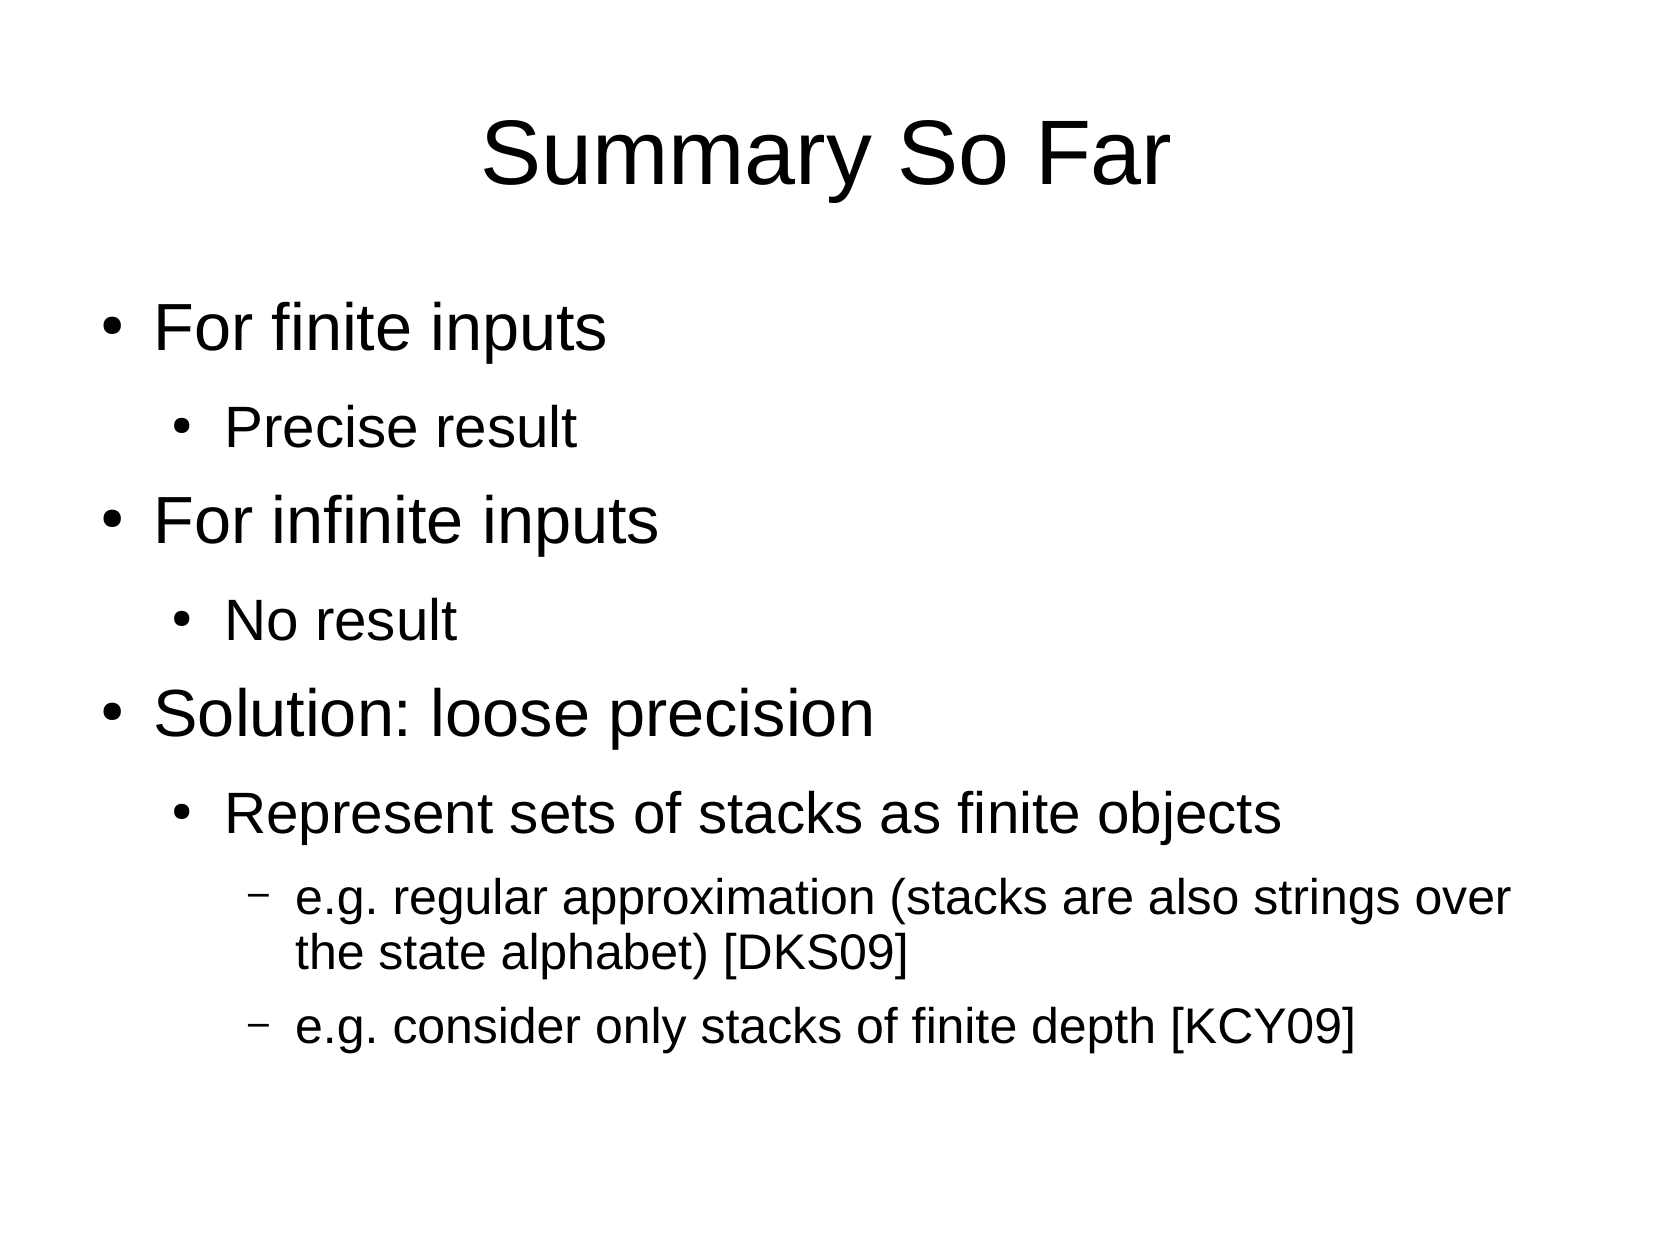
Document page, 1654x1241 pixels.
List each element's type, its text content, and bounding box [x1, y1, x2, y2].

list For finite inputs Precise result For infinite inputs No result Solution: loose precision Represent sets of stacks as finite objects e.g. regular approximation (stacks are also strings over the state alphabet) [DKS09] e.g. consider only stacks of finite depth [KCY09] [82, 290, 1571, 1109]
title Summary So Far [82, 56, 1571, 250]
